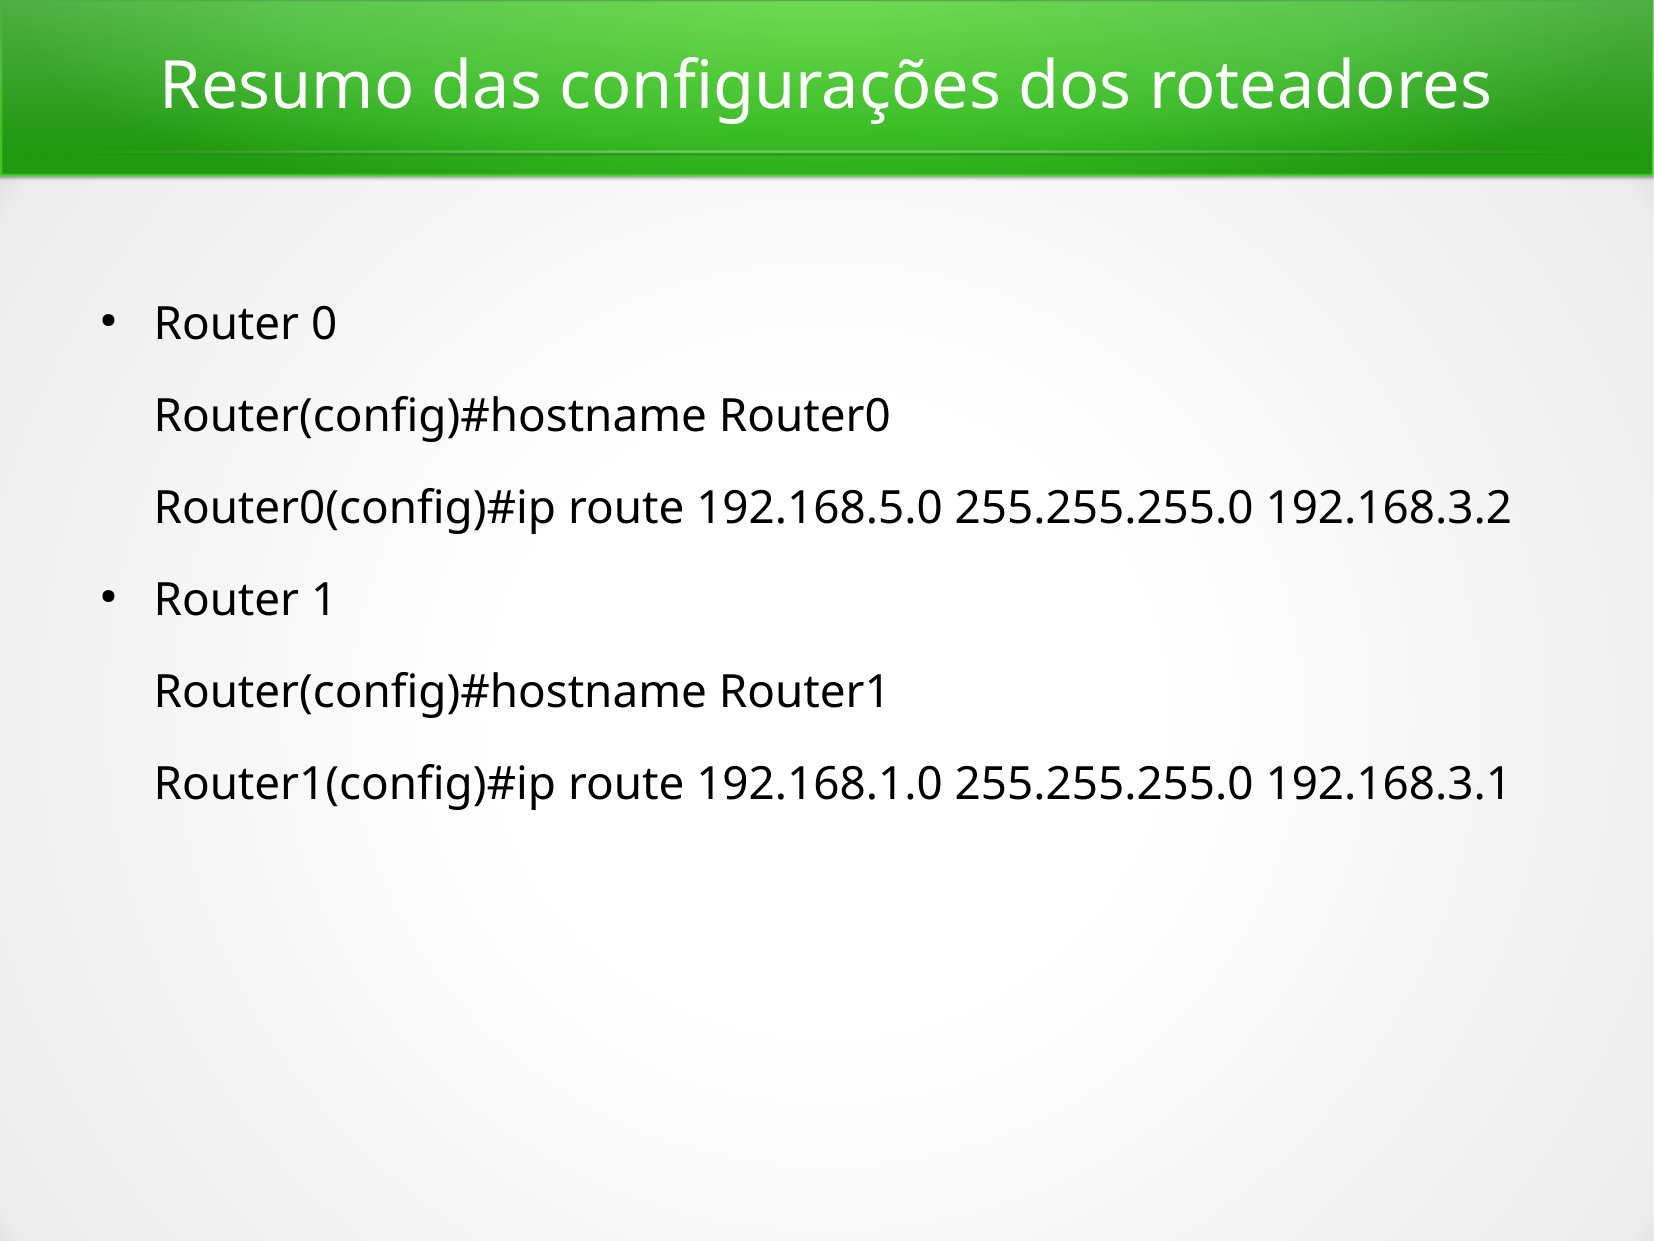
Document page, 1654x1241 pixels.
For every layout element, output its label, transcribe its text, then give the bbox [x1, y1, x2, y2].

list Router 0 Router(config)#hostname Router0 Router0(config)#ip route 192.168.5.0 255.255.255.0 192.168.3.2 Router 1 Router(config)#hostname Router1 Router1(config)#ip route 192.168.1.0 255.255.255.0 192.168.3.1 [82, 290, 1571, 1010]
title Resumo das configurações dos roteadores [82, 0, 1571, 185]
picture [0, 0, 1654, 1241]
